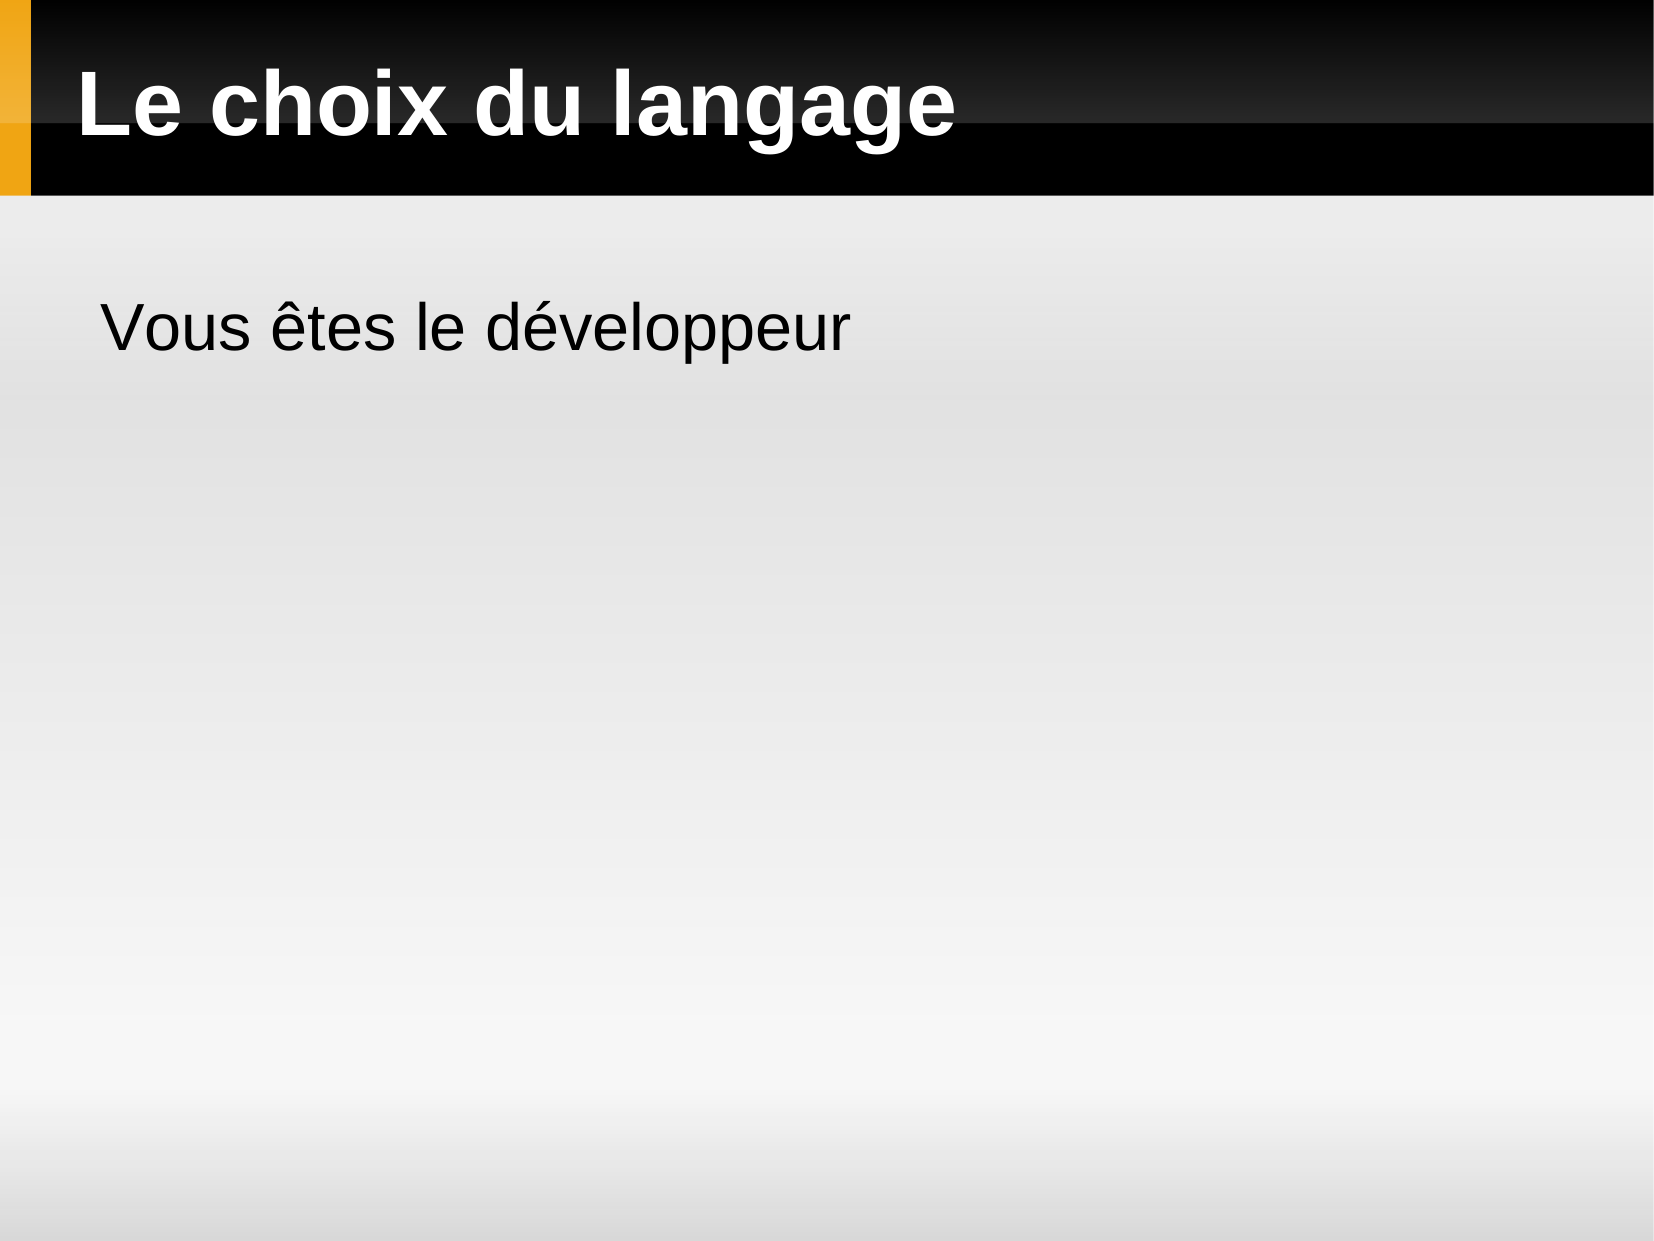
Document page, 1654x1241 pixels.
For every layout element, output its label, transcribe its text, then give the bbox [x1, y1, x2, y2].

list Vous êtes le développeur [82, 290, 1571, 1094]
title Le choix du langage [76, 7, 1565, 200]
picture [0, 0, 1654, 1241]
